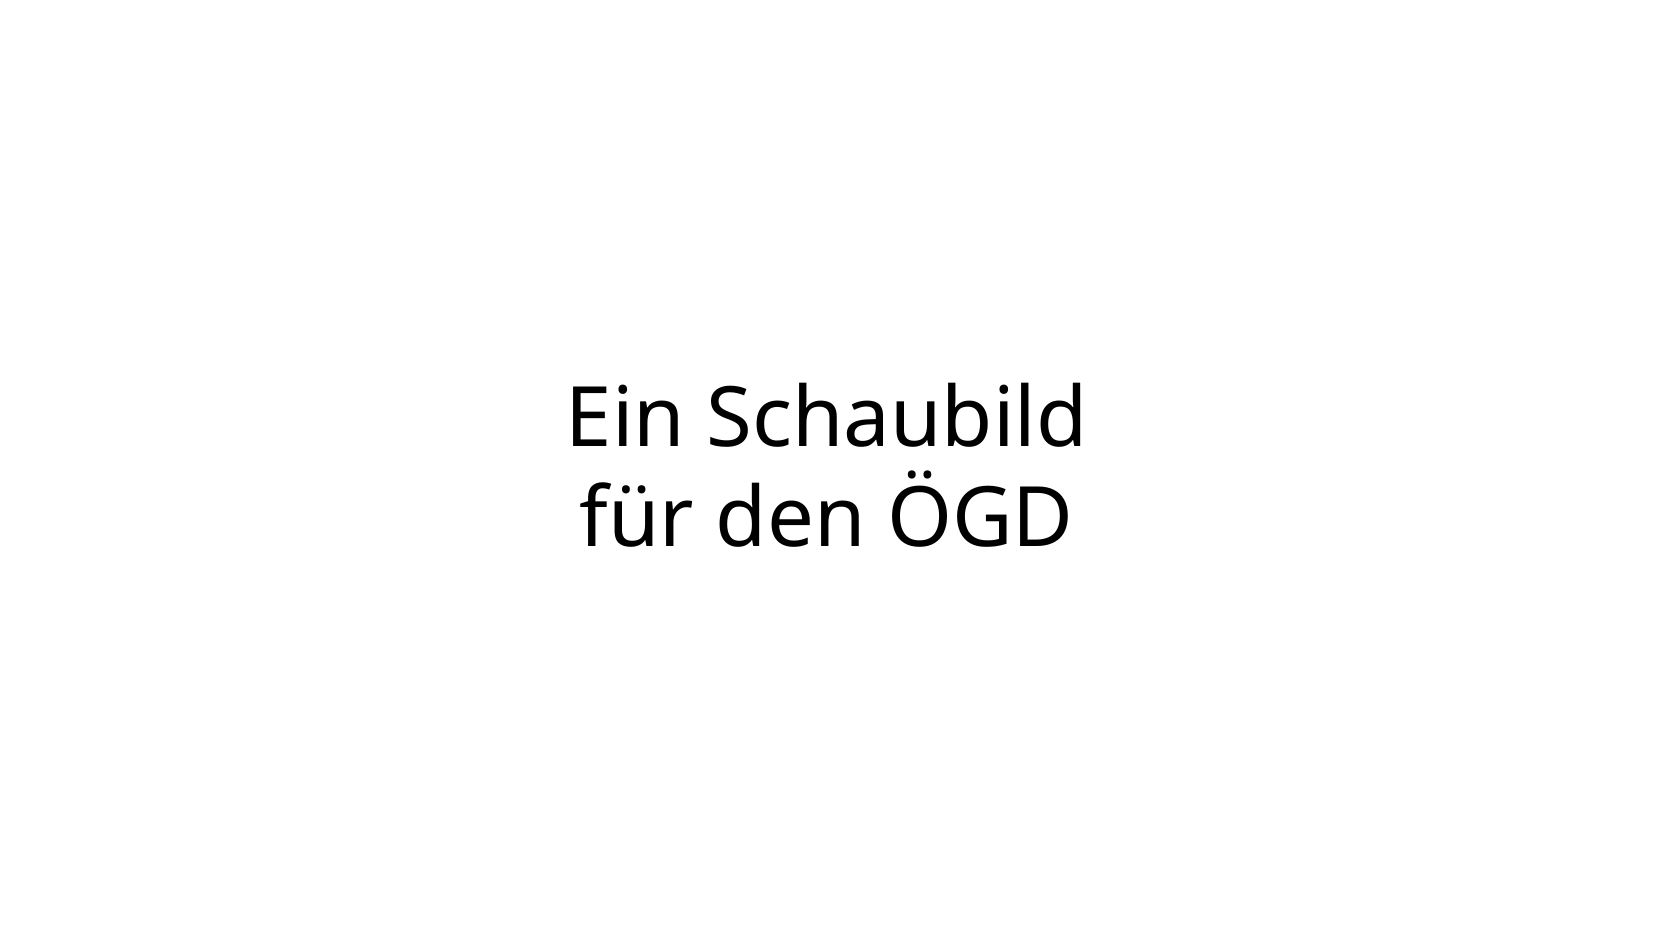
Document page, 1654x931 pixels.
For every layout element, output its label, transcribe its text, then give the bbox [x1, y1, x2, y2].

text_box Ein Schaubild für den ÖGD [82, 349, 1571, 577]
